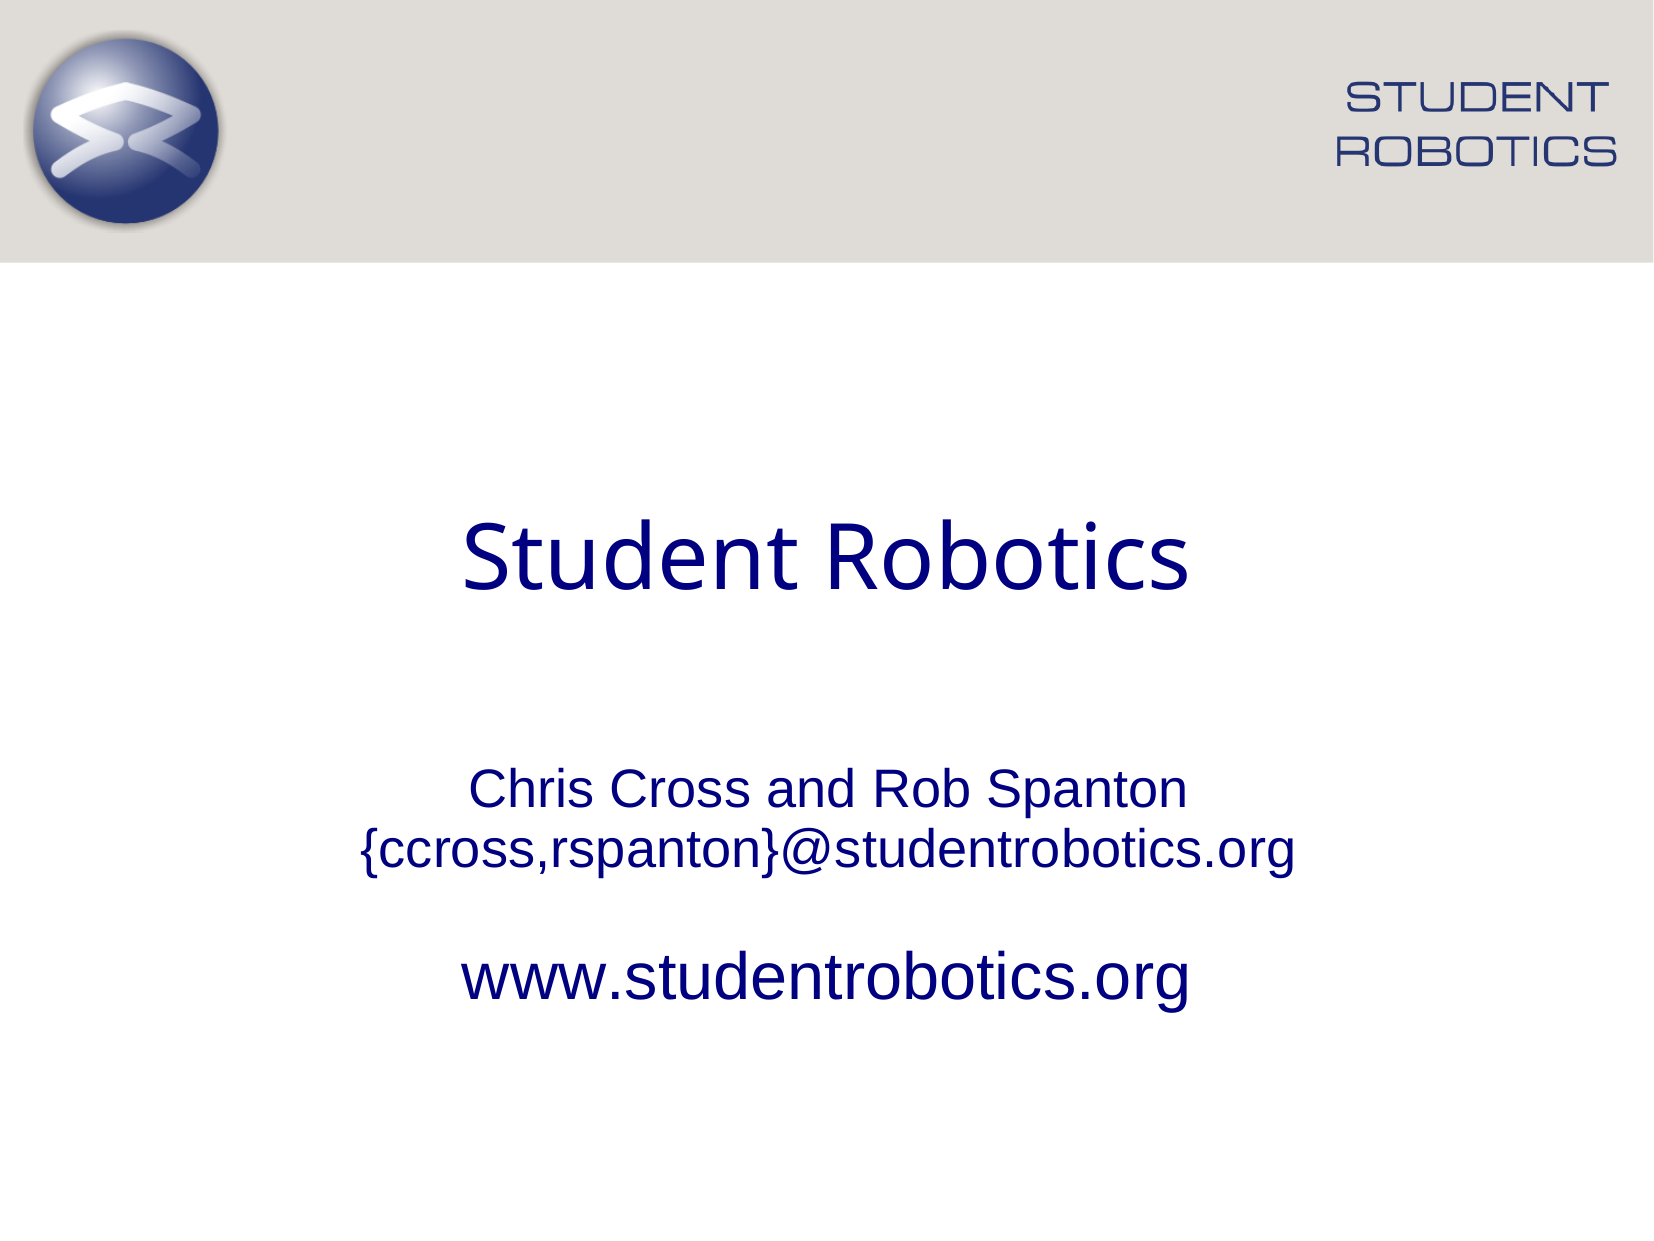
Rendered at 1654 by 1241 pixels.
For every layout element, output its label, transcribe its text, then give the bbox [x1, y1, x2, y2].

text_box www.studentrobotics.org [376, 932, 1277, 1030]
title Student Robotics [82, 7, 1571, 1102]
picture [1571, 68, 1633, 174]
text_box Chris Cross and Rob Spanton {ccross,rspanton}@studentrobotics.org [337, 750, 1321, 901]
picture [9, 19, 82, 245]
